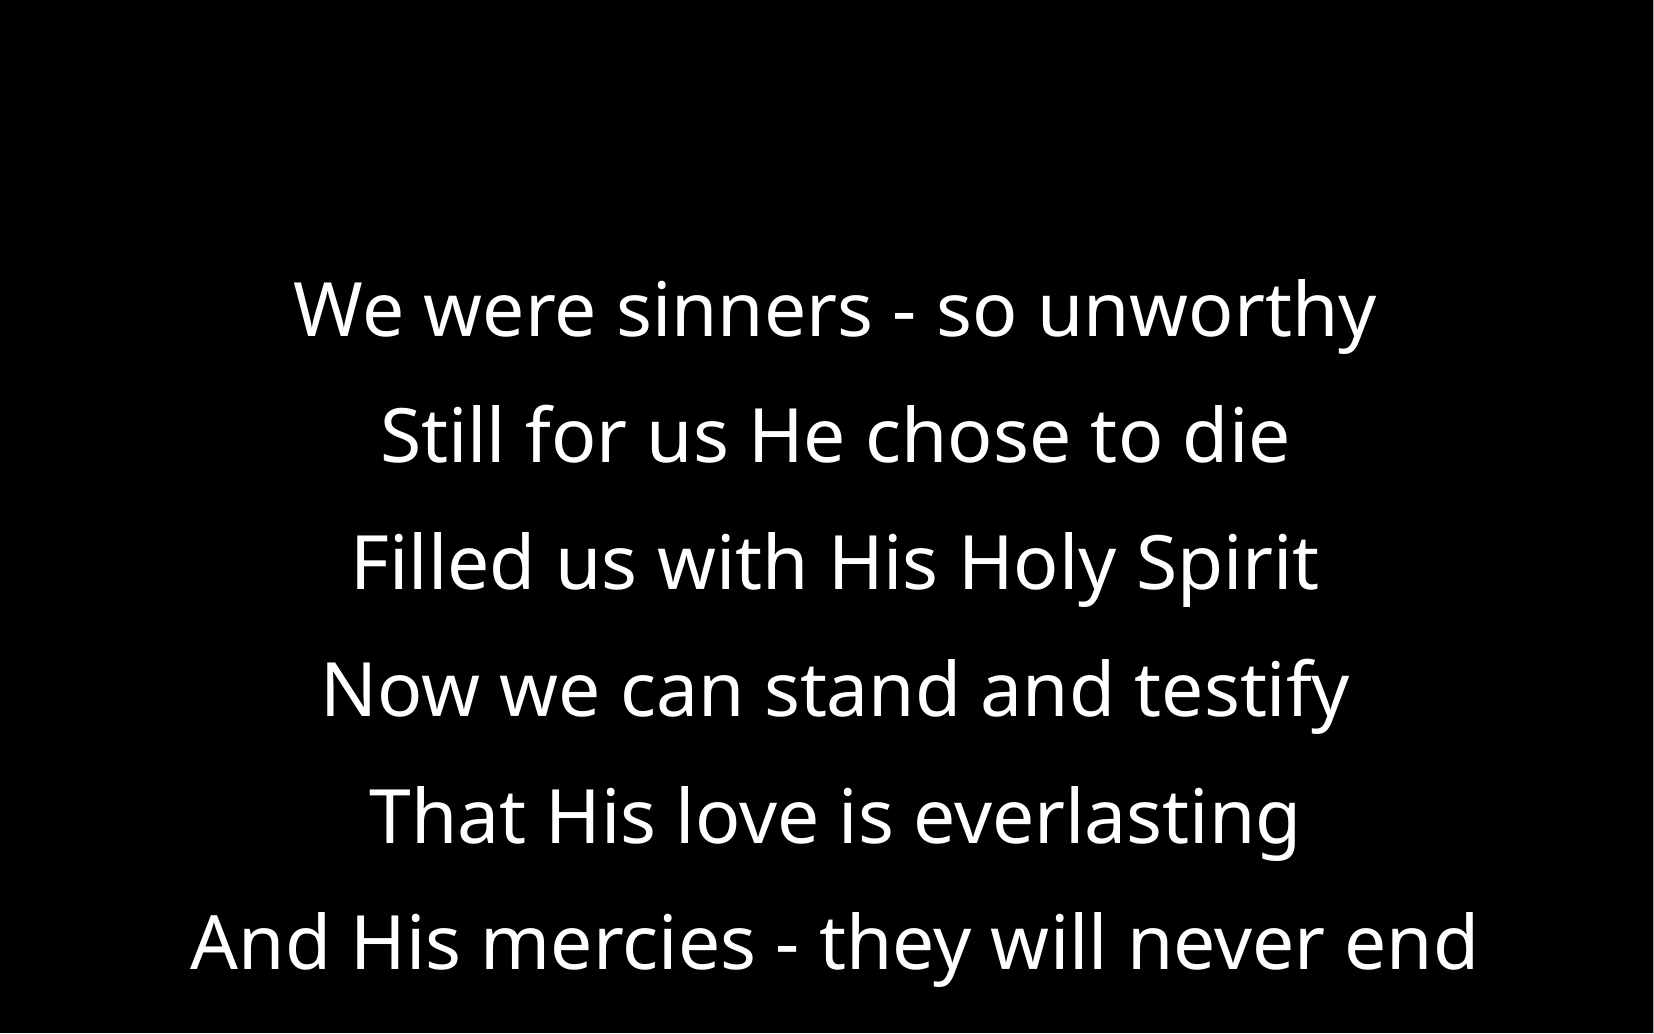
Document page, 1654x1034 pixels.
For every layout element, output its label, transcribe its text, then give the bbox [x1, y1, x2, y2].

list We were sinners - so unworthy Still for us He chose to die Filled us with His Holy Spirit Now we can stand and testify That His love is everlasting And His mercies - they will never end [0, 255, 1654, 1024]
